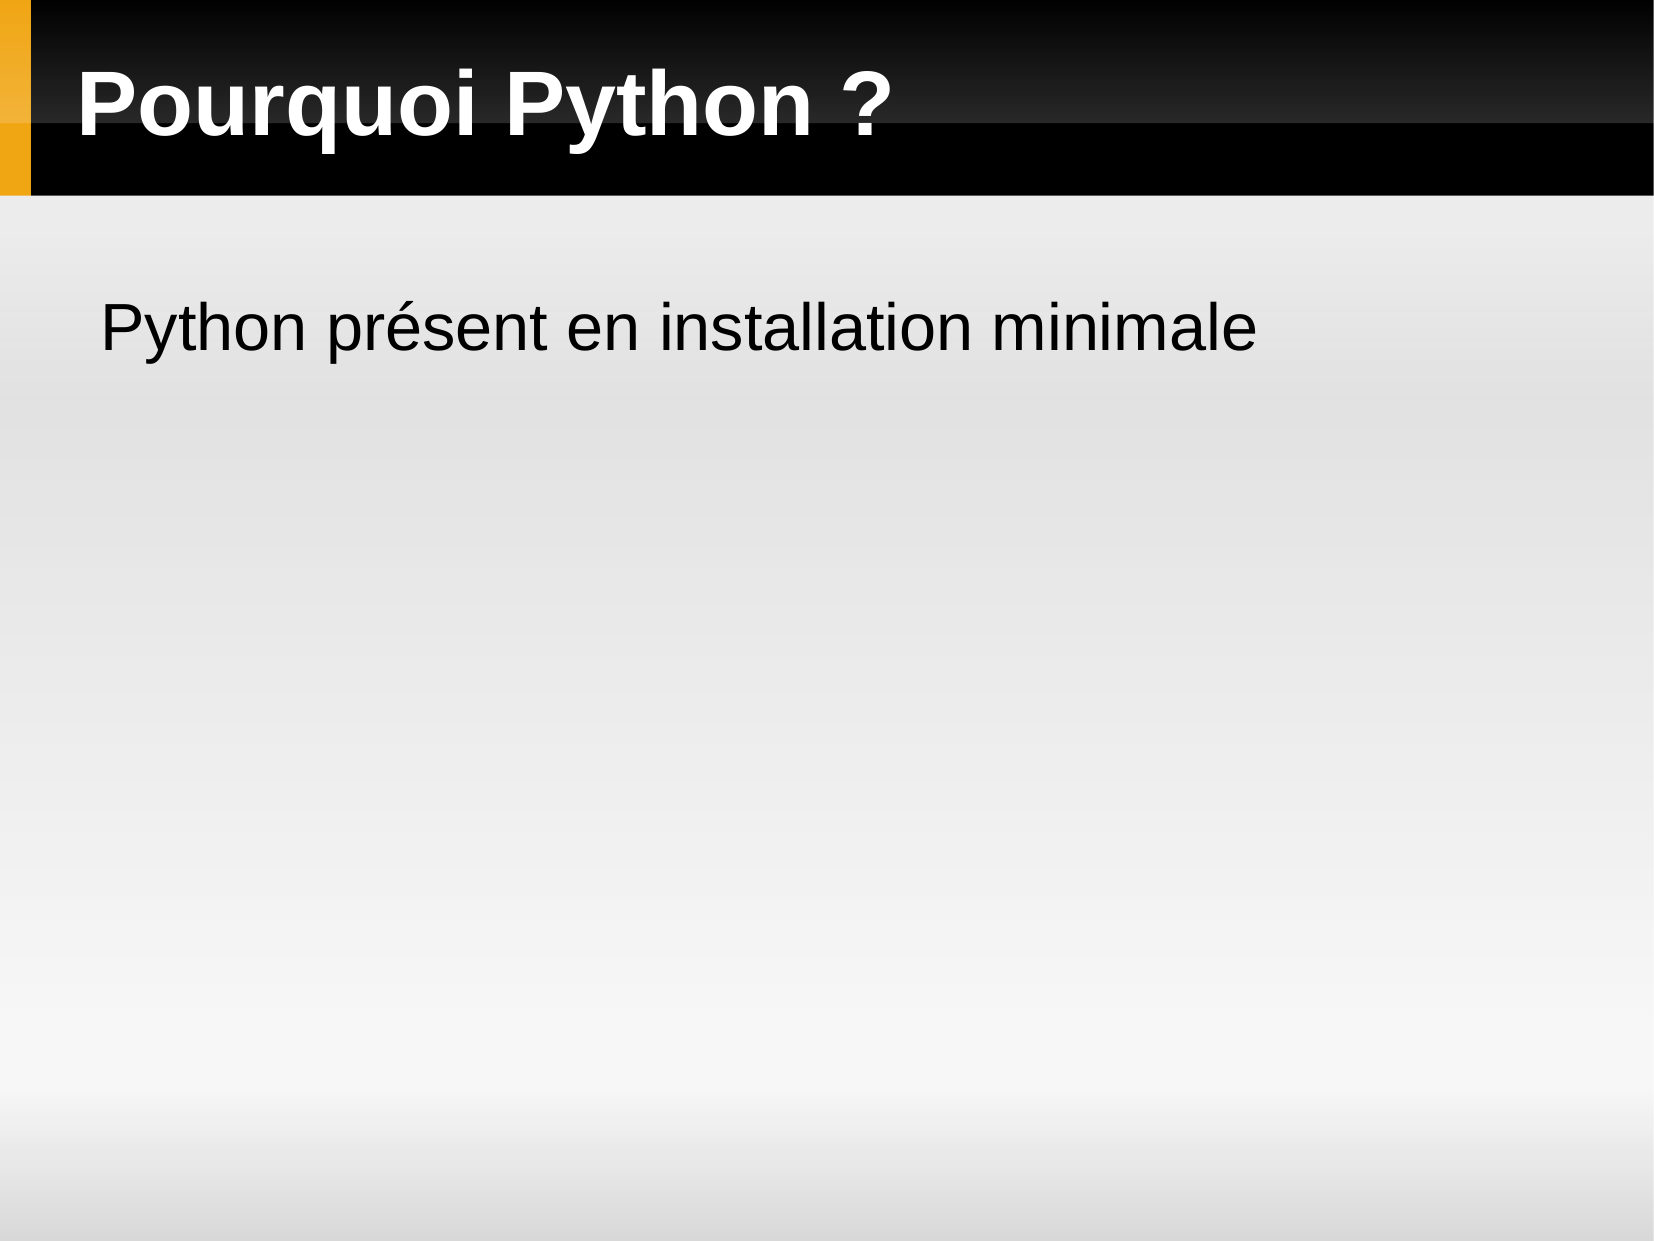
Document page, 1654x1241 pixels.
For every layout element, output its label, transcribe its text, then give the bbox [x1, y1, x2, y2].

list Python présent en installation minimale [82, 290, 1571, 1094]
picture [0, 0, 1654, 1241]
title Pourquoi Python ? [76, 7, 1565, 200]
